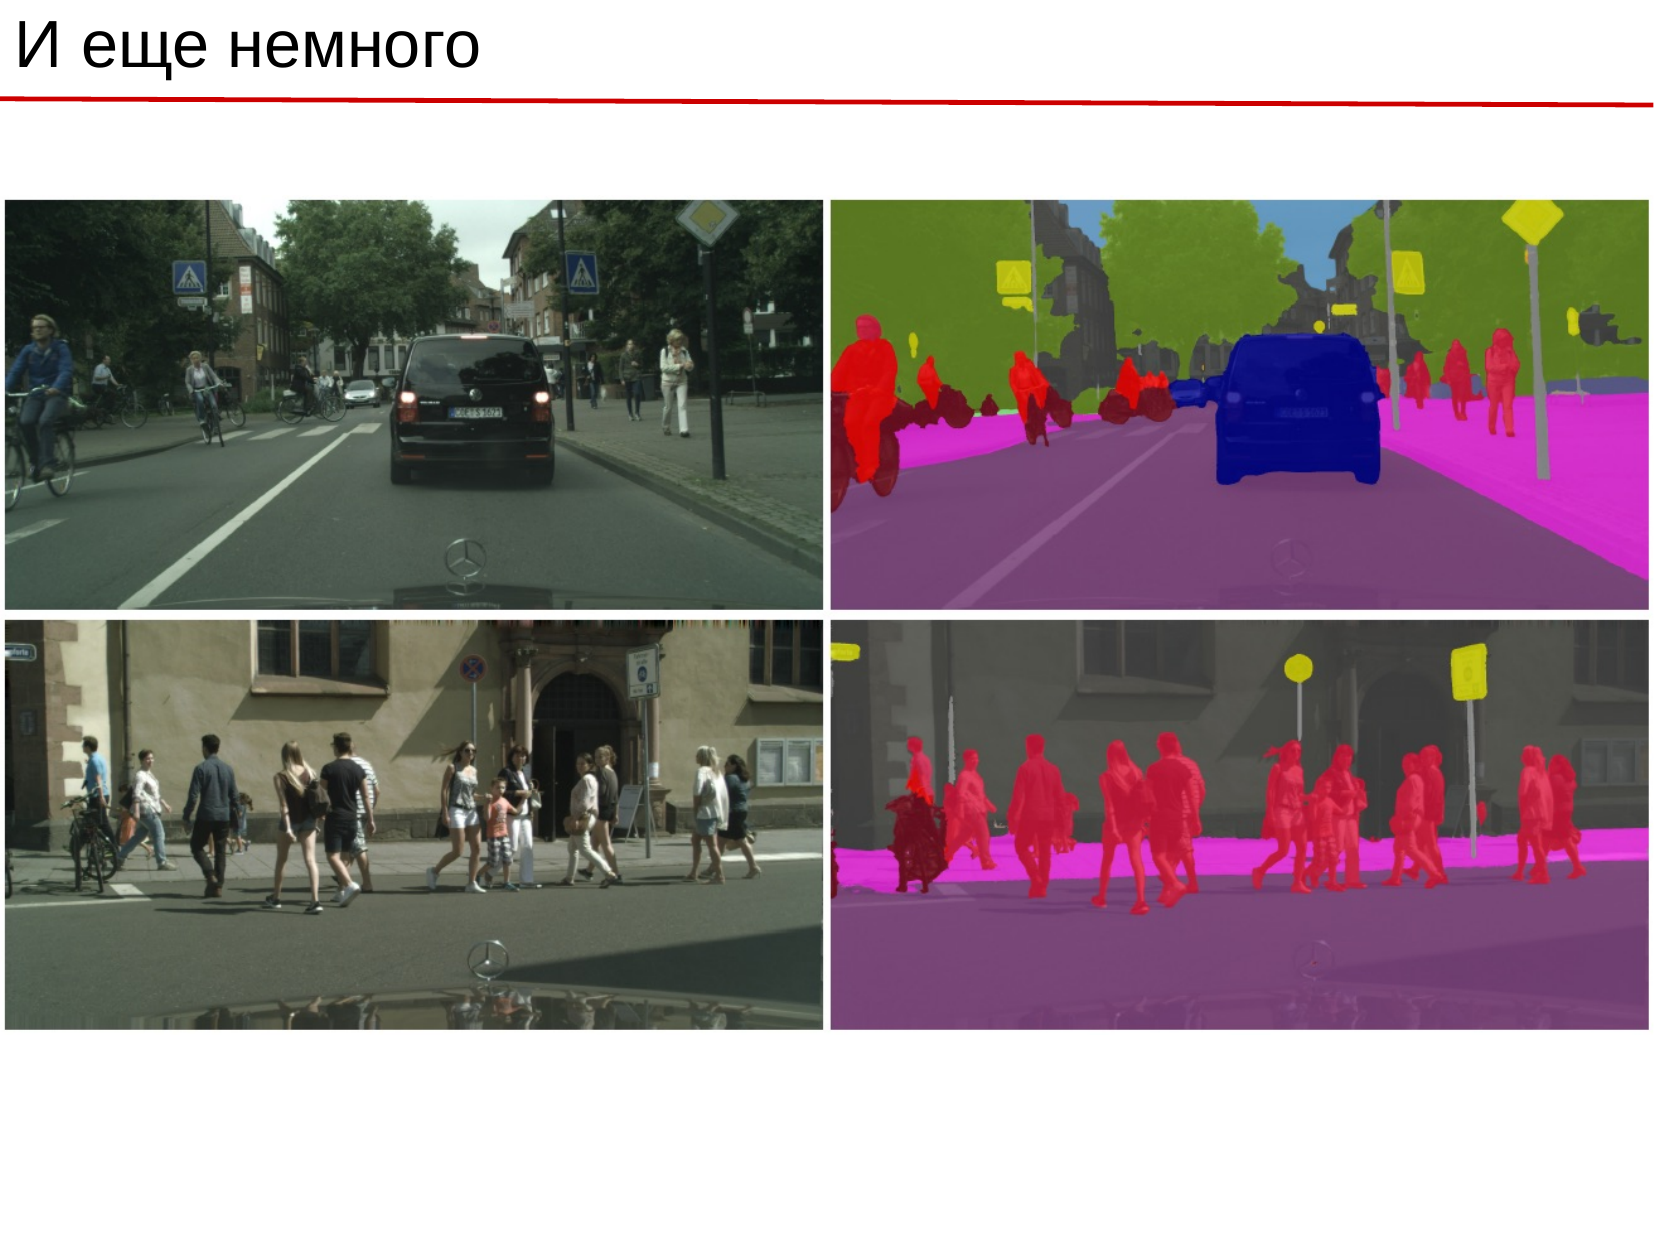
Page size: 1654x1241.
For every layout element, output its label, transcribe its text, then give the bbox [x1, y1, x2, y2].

picture [0, 195, 1654, 1036]
text_box И еще немного [0, 0, 1021, 90]
